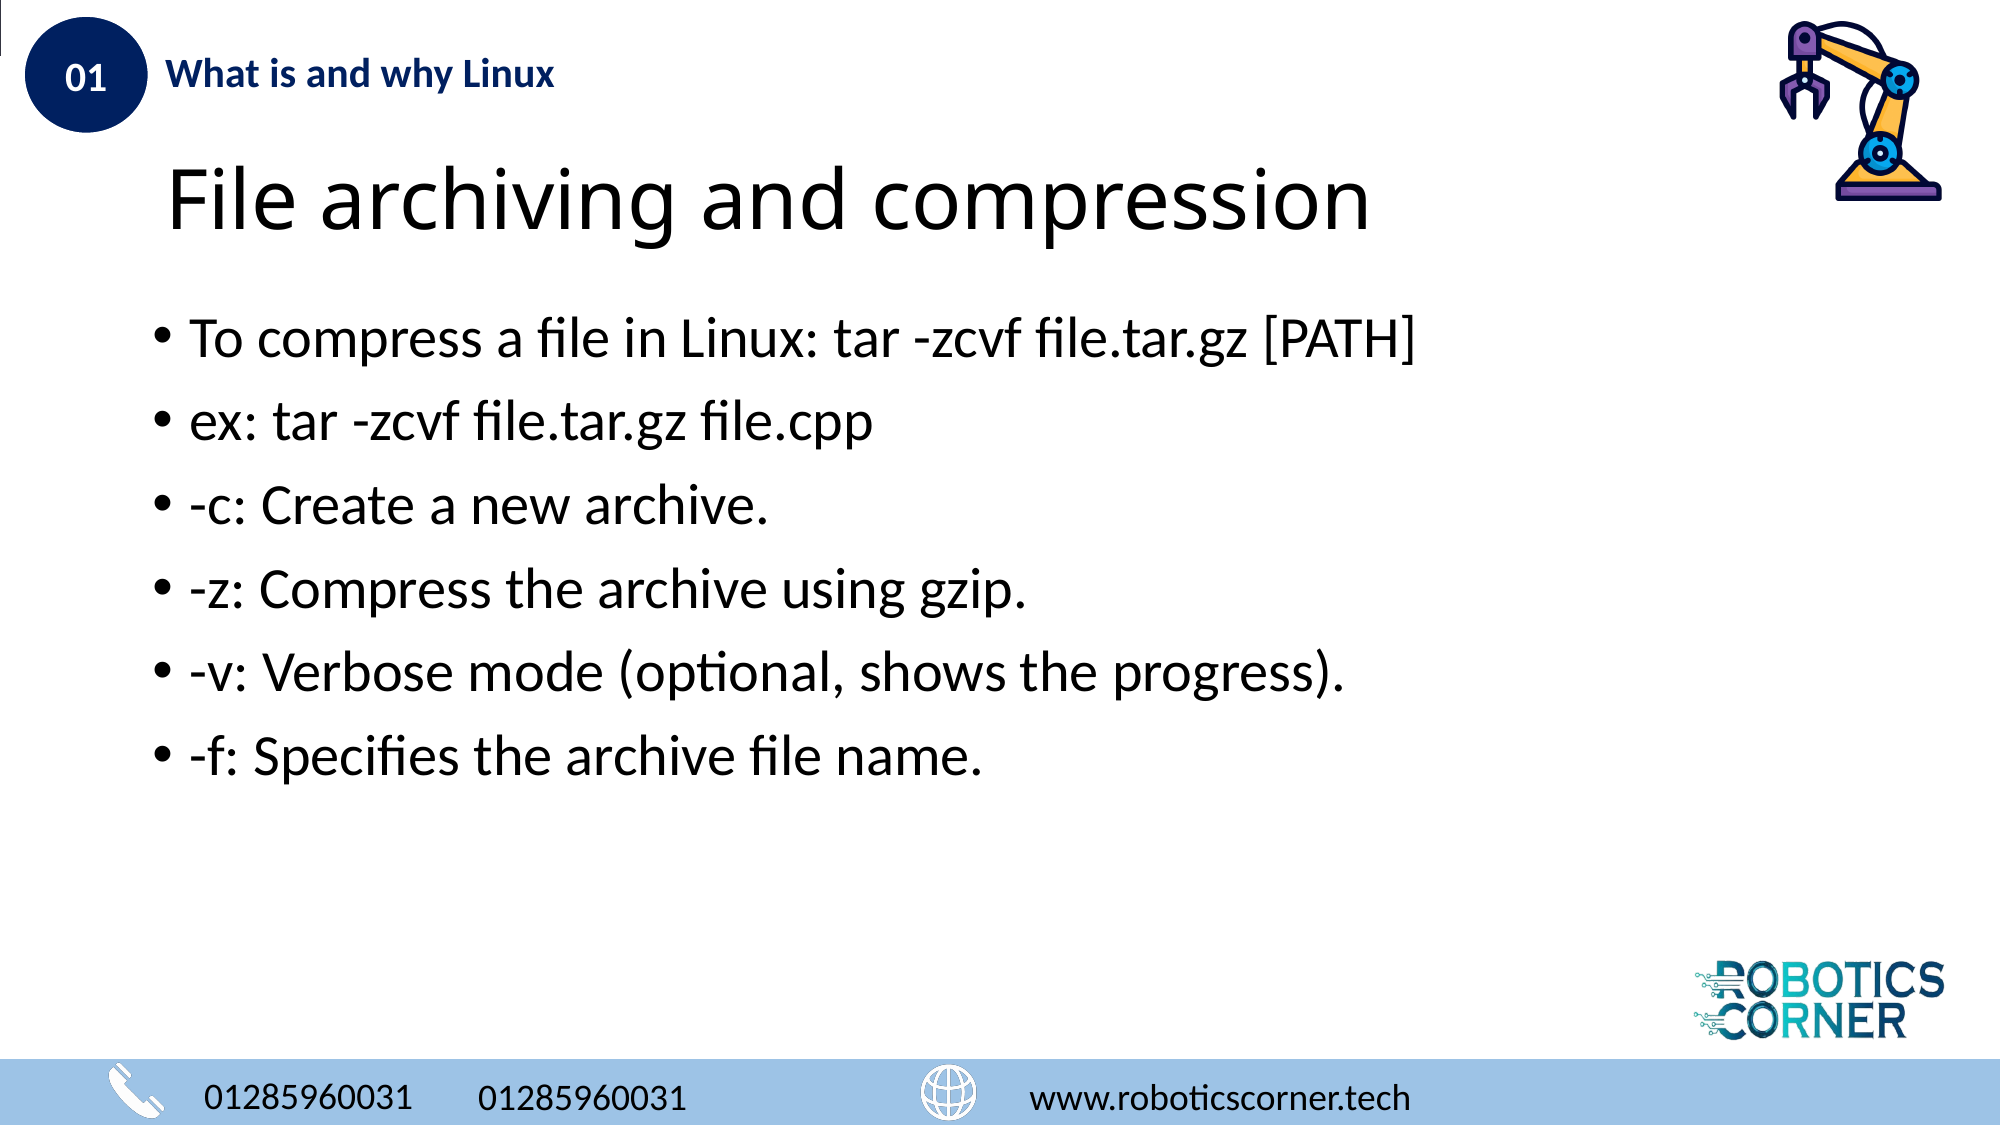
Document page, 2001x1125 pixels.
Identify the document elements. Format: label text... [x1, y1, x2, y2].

text_box 01285960031 [189, 1064, 495, 1124]
picture [1680, 859, 1953, 1125]
picture [915, 1059, 981, 1125]
text_box File archiving and compression [150, 119, 1783, 286]
text_box 01 [22, 14, 150, 136]
text_box [981, 1059, 1680, 1125]
text_box www.roboticscorner.tech [1015, 1065, 1545, 1125]
picture [103, 1057, 170, 1124]
text_box What is and why Linux [150, 38, 621, 103]
text_box 01285960031 [463, 1065, 780, 1125]
text_box To compress a file in Linux: tar -zcvf file.tar.gz [PATH] ex: tar -zcvf file.tar.gz file.cpp -c: Create a new archive. -z: Compress the archive using gzip. -v: Verbose mode (optional, shows the progress). -f: Specifies the archive file name. [137, 299, 1863, 1014]
text_box [1953, 1059, 2000, 1125]
picture [1771, 21, 1950, 201]
text_box [0, 1059, 915, 1125]
